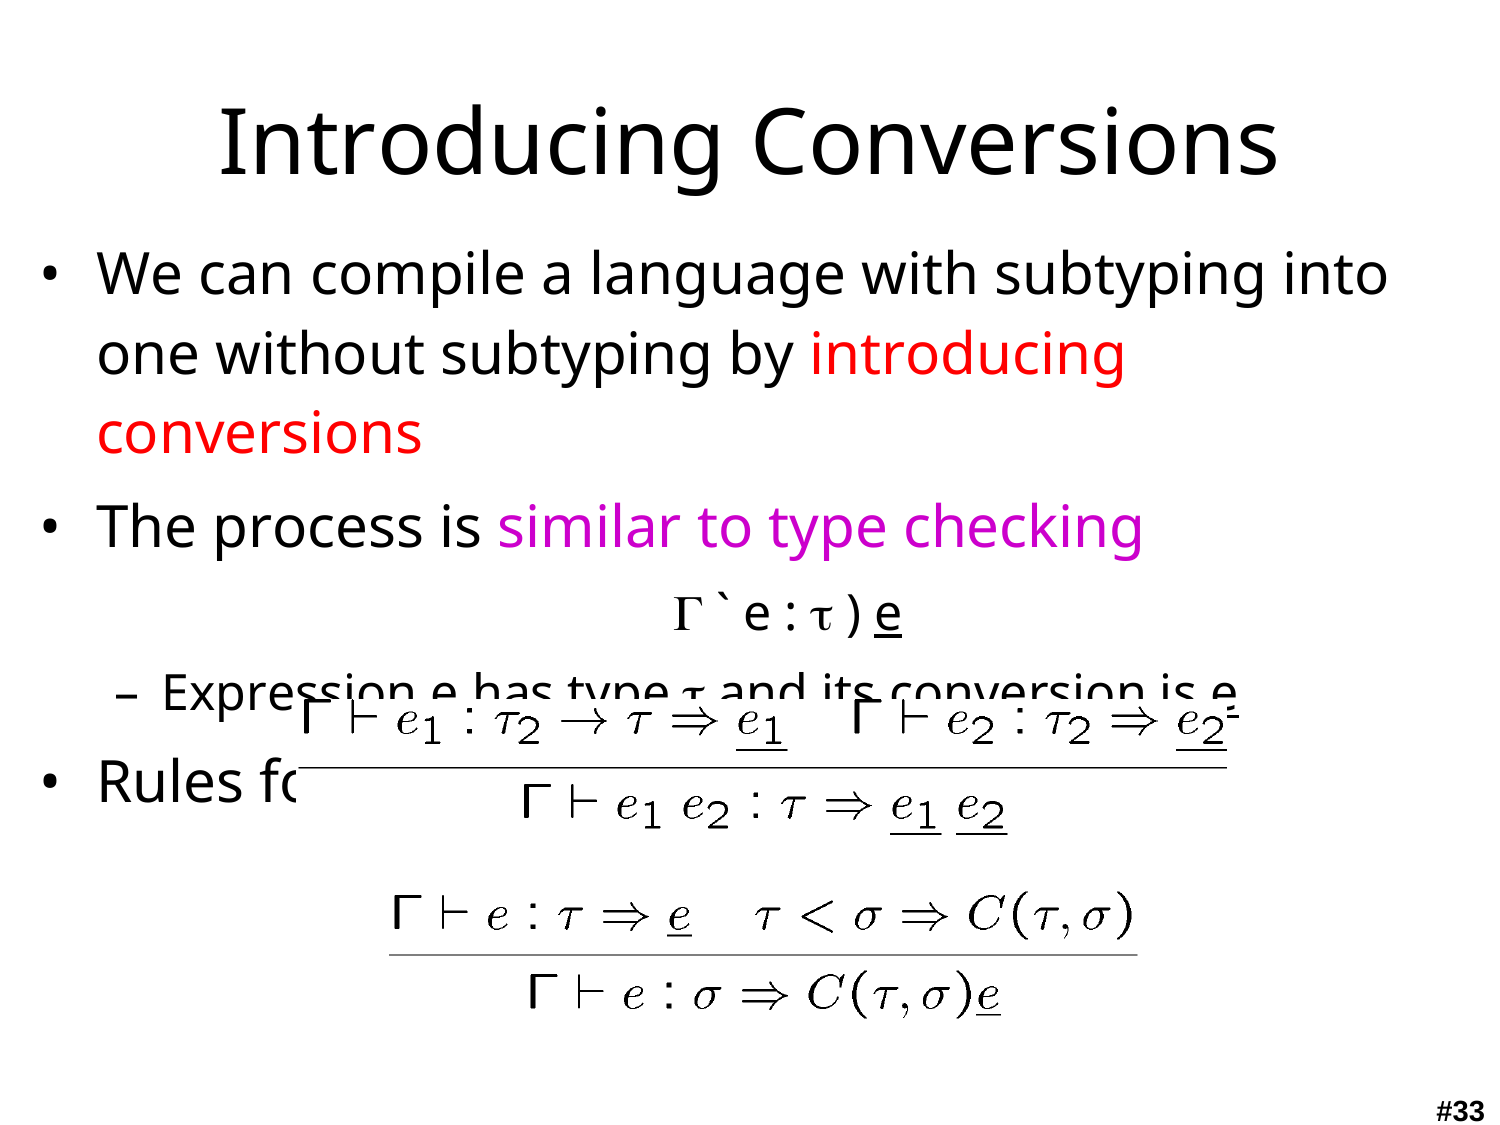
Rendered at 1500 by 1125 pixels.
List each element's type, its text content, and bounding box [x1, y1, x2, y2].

title Introducing Conversions [24, 45, 1476, 224]
list We can compile a language with subtyping into one without subtyping by introducing conversions The process is similar to type checking  ` e :  ) e Expression e has type  and its conversion is e Rules for the conversion process: [24, 224, 1476, 726]
picture [296, 699, 1227, 1019]
